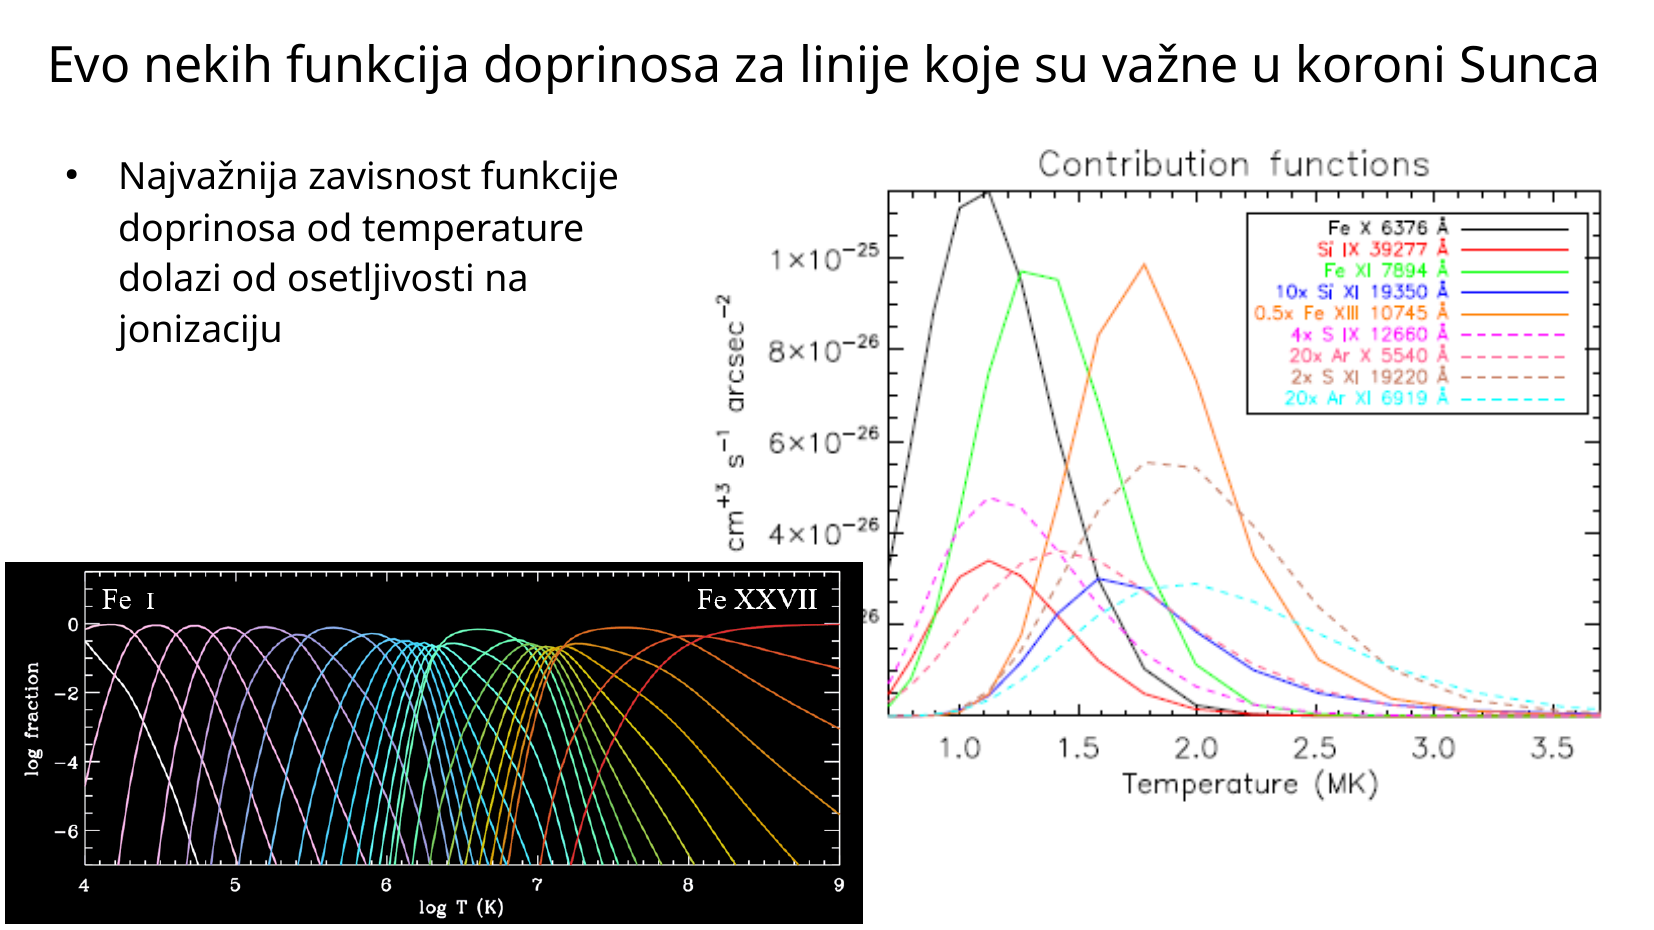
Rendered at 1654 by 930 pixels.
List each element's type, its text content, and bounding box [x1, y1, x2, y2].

list Najvažnija zavisnost funkcije doprinosa od temperature dolazi od osetljivosti na jonizaciju [47, 149, 667, 562]
picture [5, 138, 1632, 924]
title Evo nekih funkcija doprinosa za linije koje su važne u koroni Sunca [47, 13, 1612, 113]
